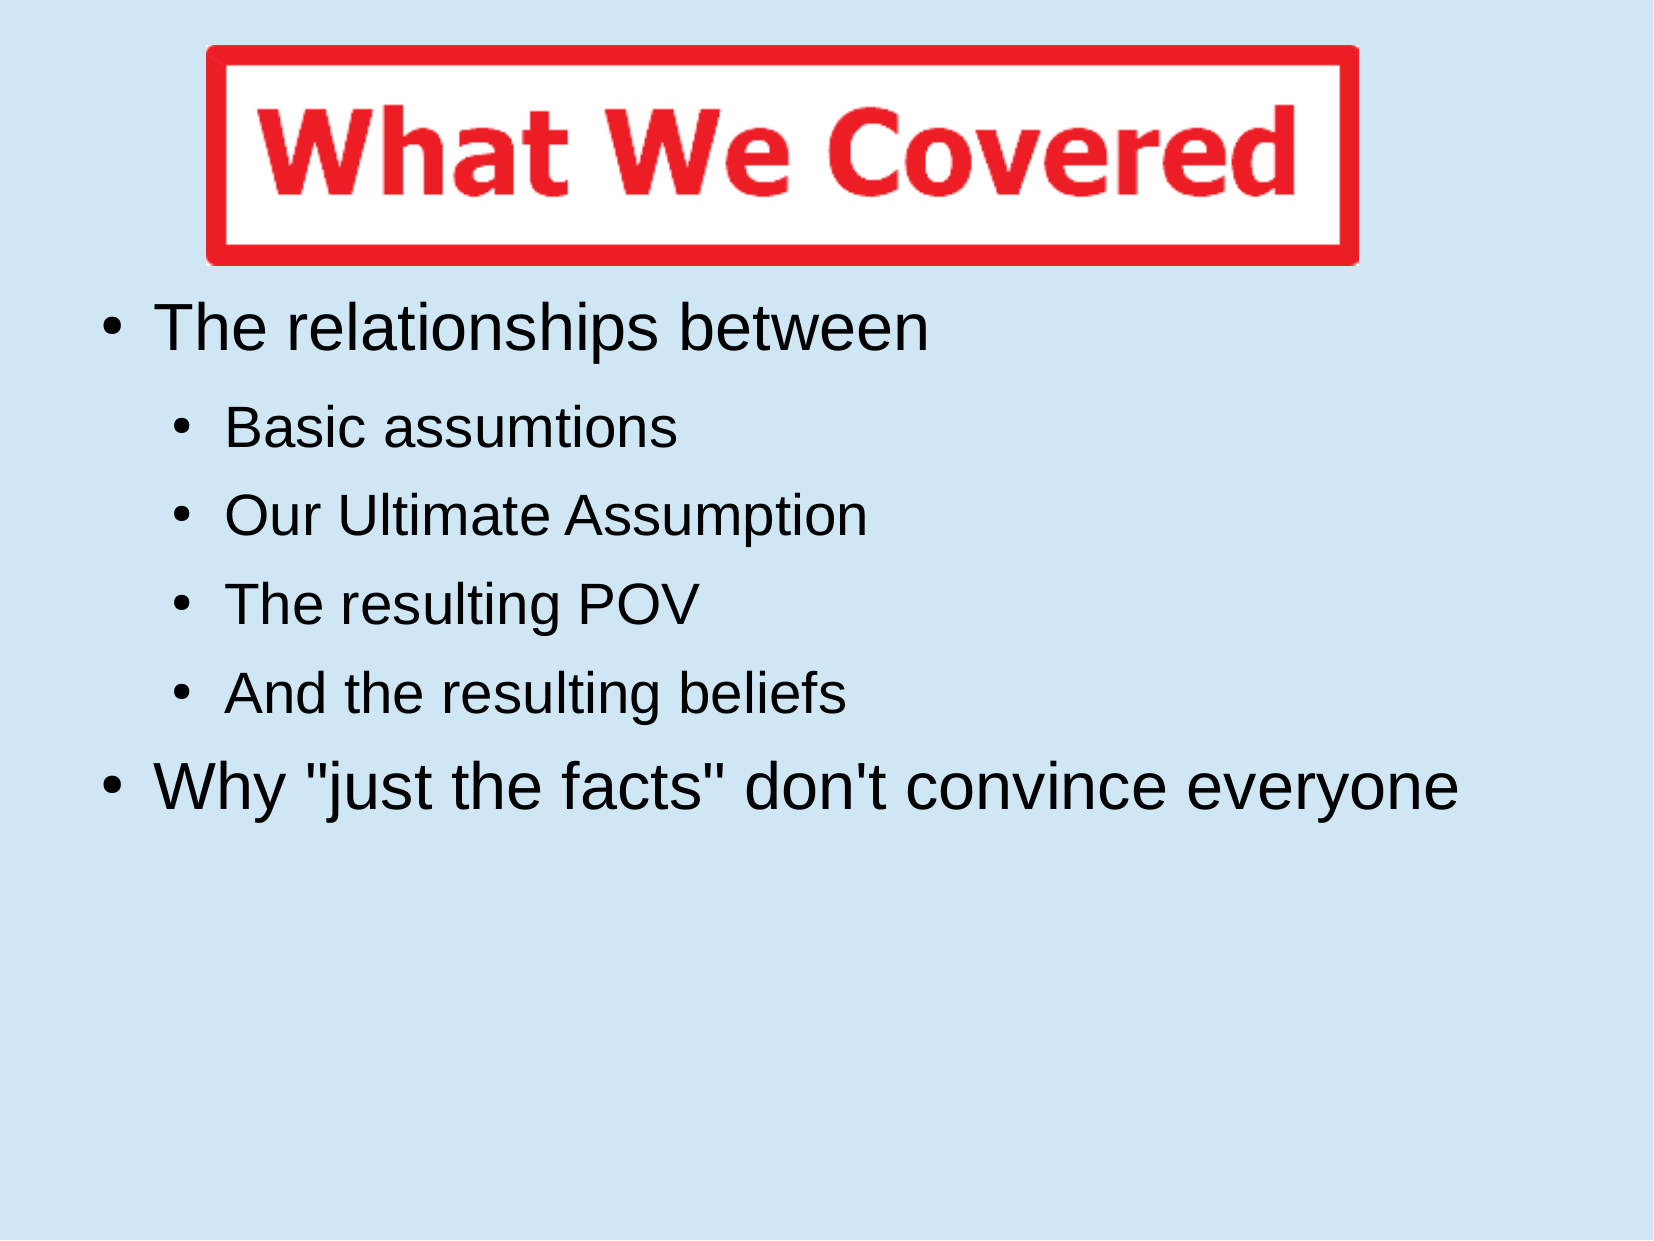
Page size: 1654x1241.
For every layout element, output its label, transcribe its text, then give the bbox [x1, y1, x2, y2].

picture [206, 45, 1359, 266]
list The relationships between Basic assumtions Our Ultimate Assumption The resulting POV And the resulting beliefs Why "just the facts" don't convince everyone [82, 290, 1571, 1109]
